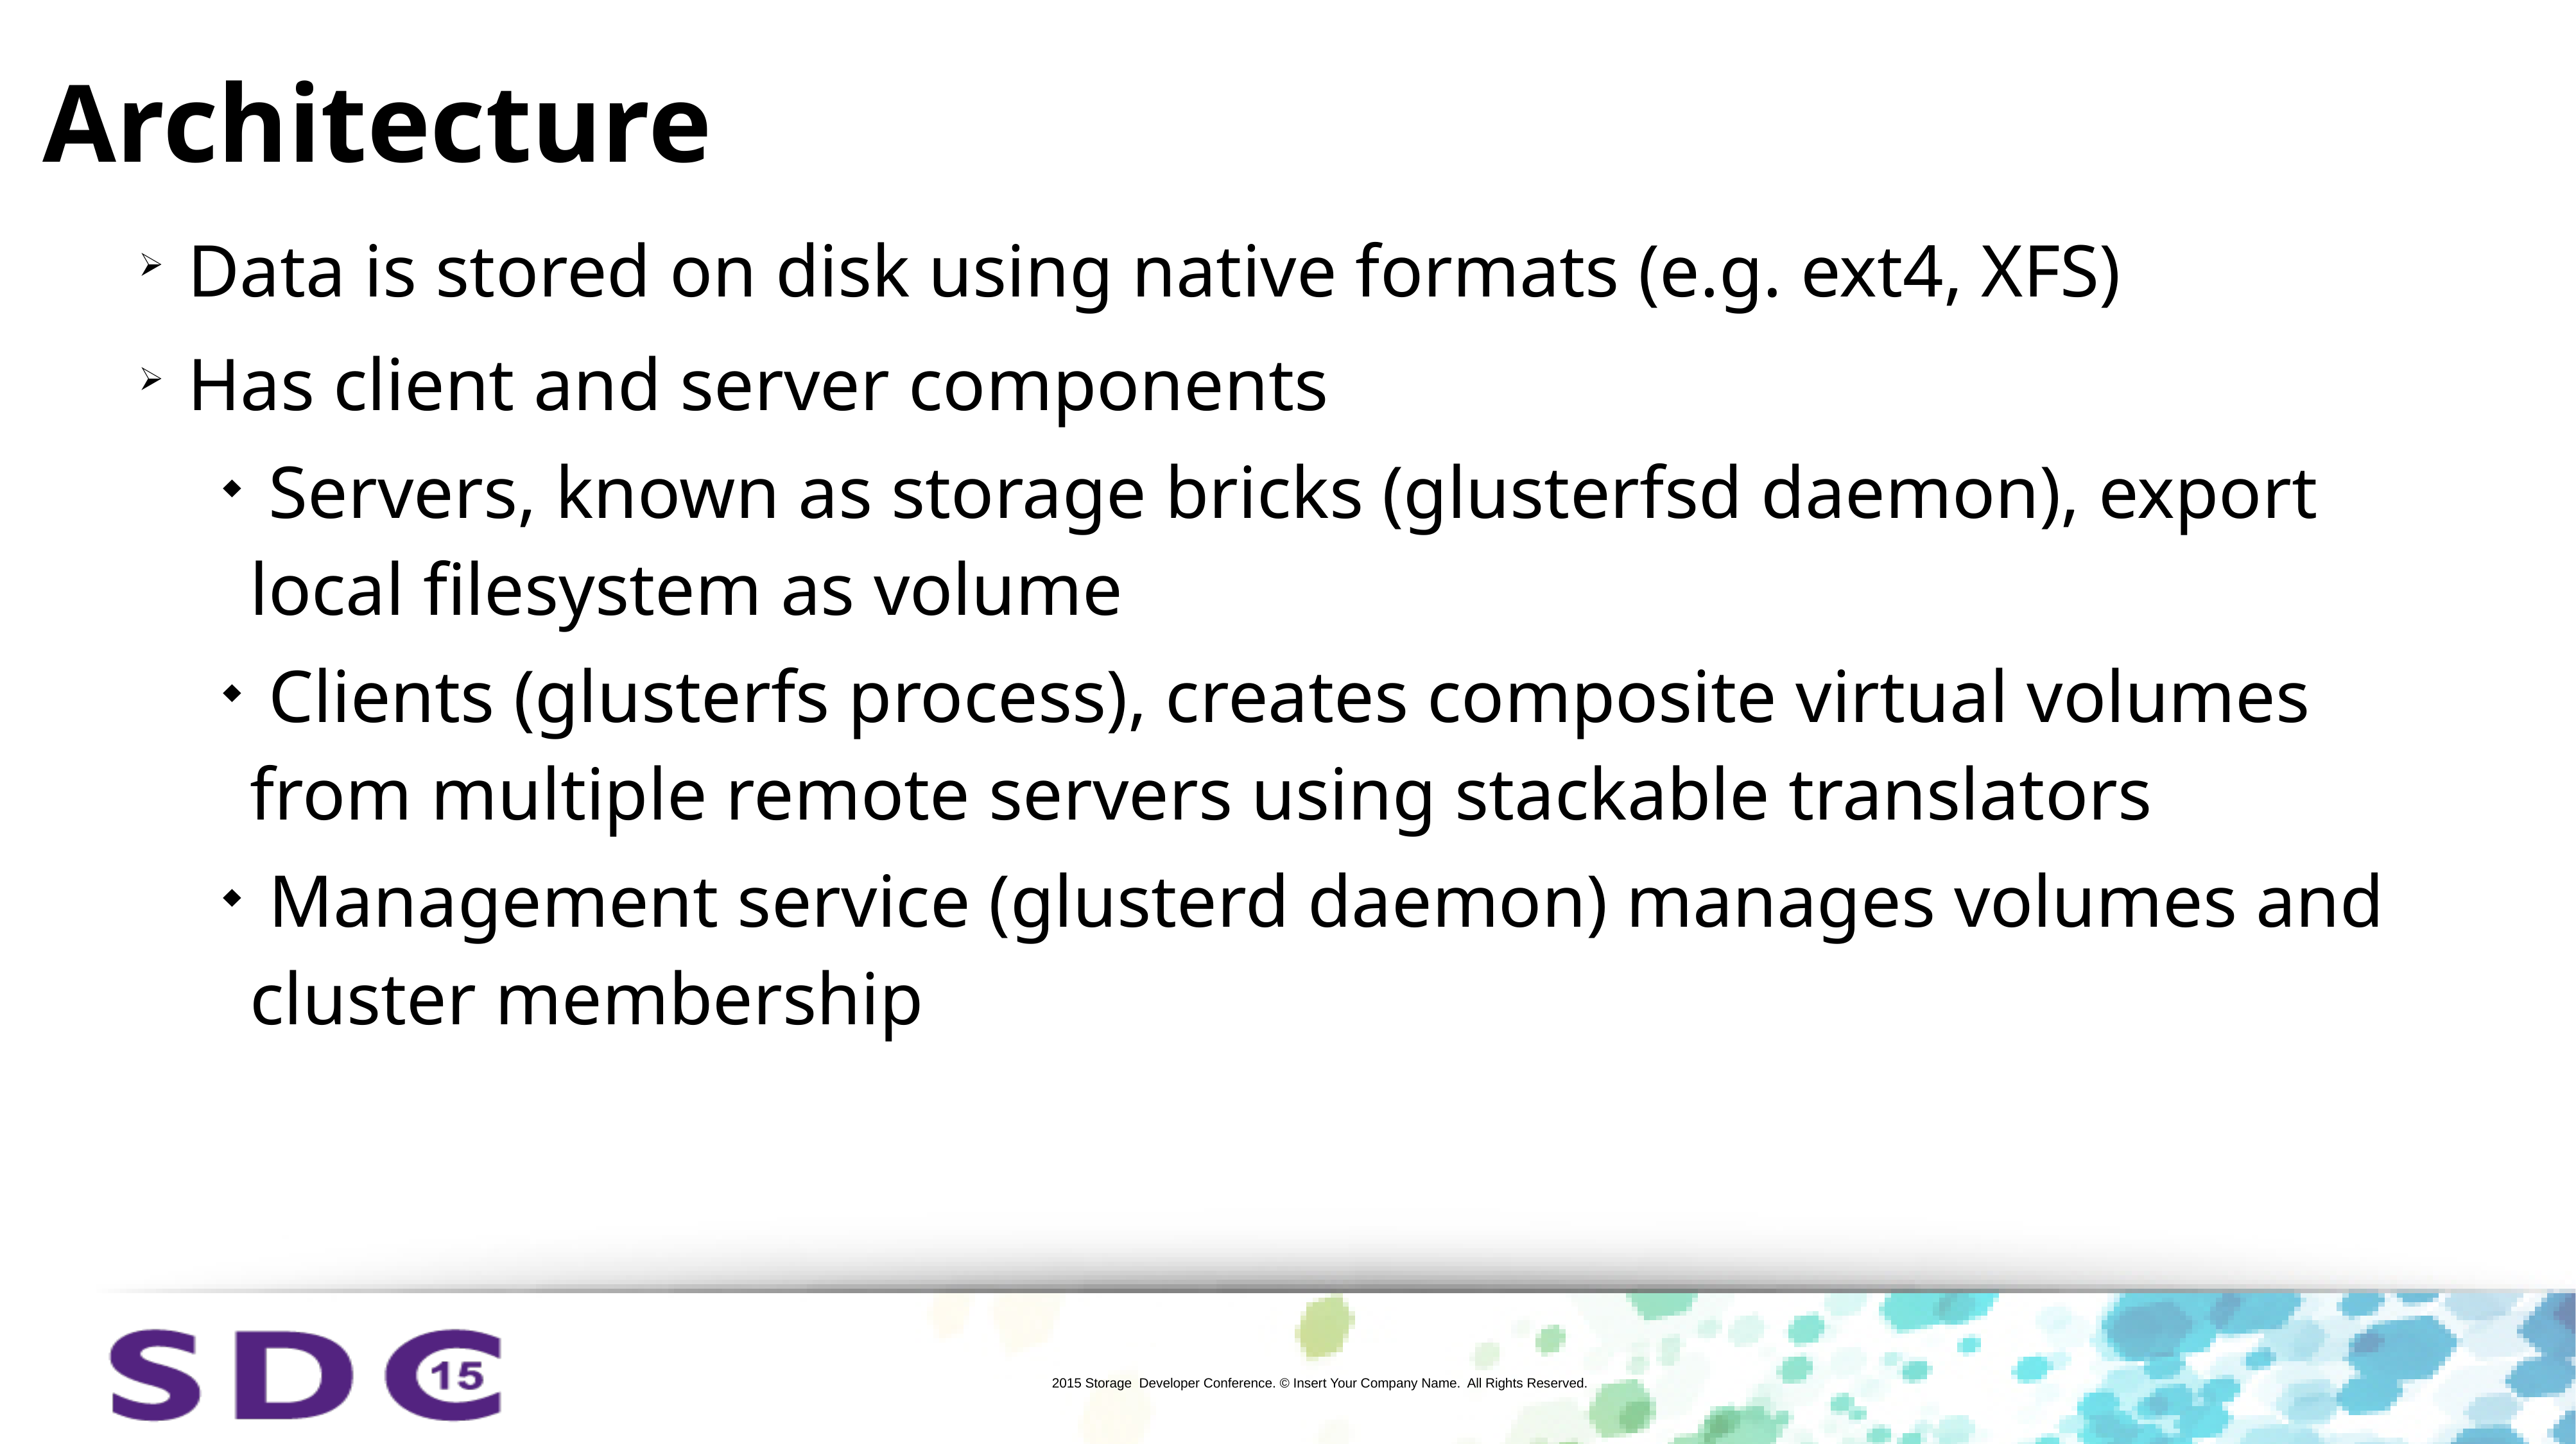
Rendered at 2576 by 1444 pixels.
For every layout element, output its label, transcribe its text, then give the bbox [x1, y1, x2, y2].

list Data is stored on disk using native formats (e.g. ext4, XFS) Has client and server components Servers, known as storage bricks (glusterfsd daemon), export local filesystem as volume Clients (glusterfs process), creates composite virtual volumes from multiple remote servers using stackable translators Management service (glusterd daemon) manages volumes and cluster membership [128, 220, 2447, 1058]
title Architecture [42, 0, 2361, 241]
picture [0, 994, 2576, 1444]
